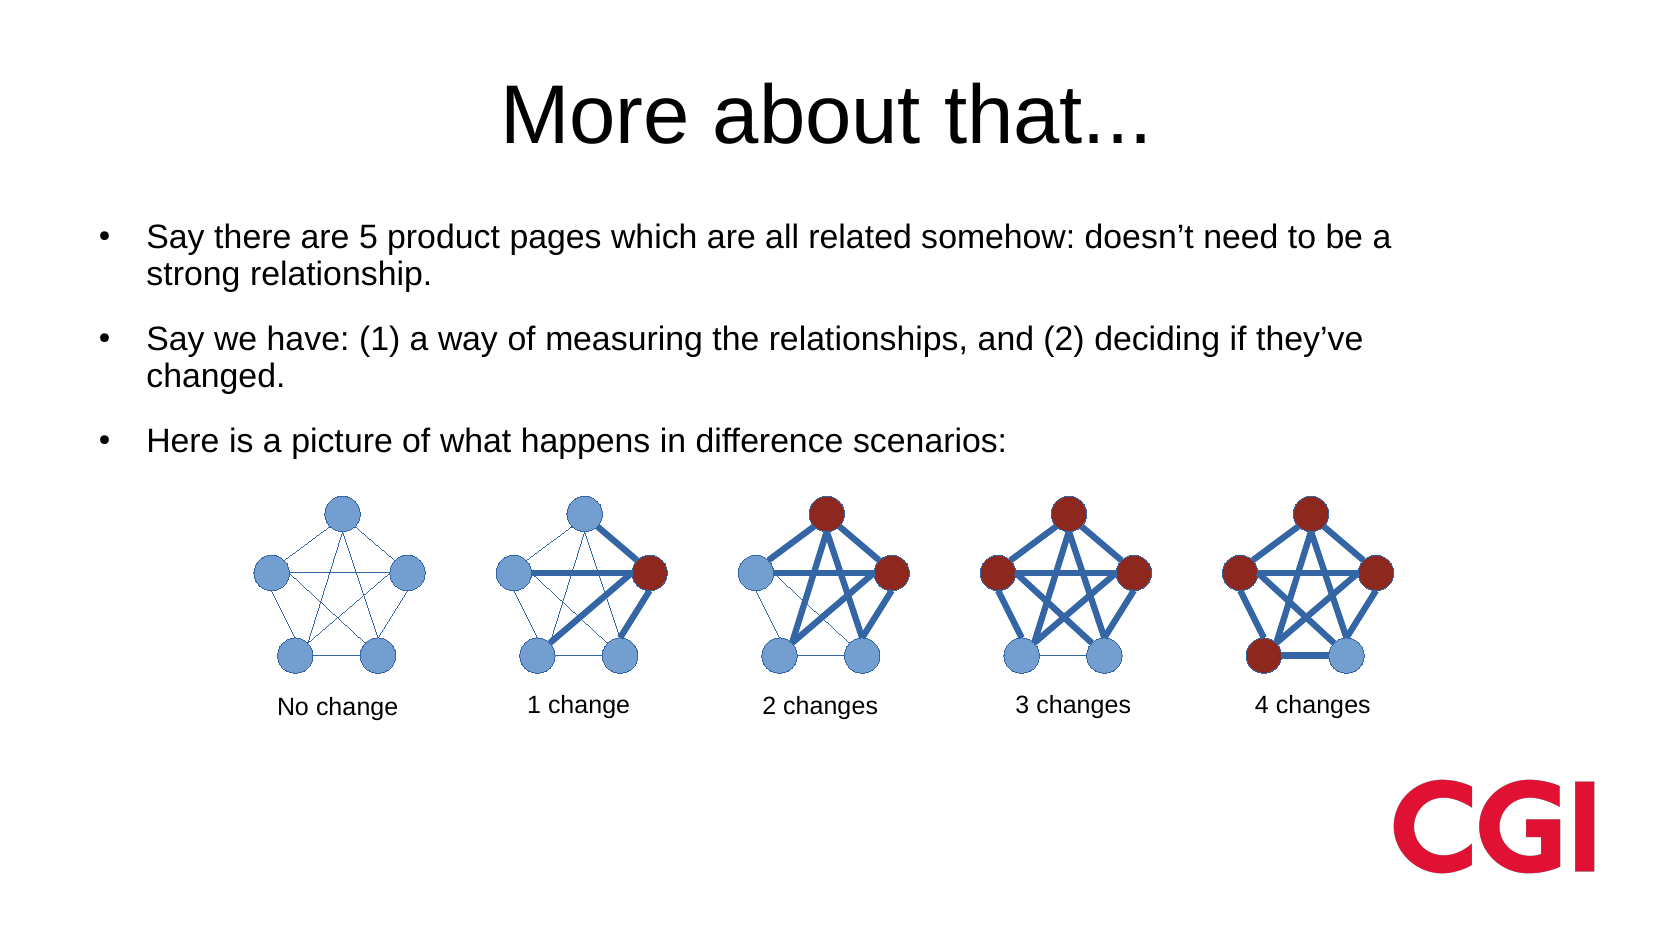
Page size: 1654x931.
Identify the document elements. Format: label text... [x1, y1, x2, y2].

text_box 1 change [512, 683, 646, 727]
text_box [253, 555, 290, 591]
text_box [1358, 555, 1394, 591]
text_box [360, 637, 396, 674]
text_box [602, 638, 638, 674]
text_box [277, 637, 313, 674]
text_box [761, 637, 798, 674]
text_box [1246, 638, 1282, 674]
text_box 3 changes [1000, 683, 1147, 727]
text_box [1222, 555, 1258, 591]
text_box [496, 555, 532, 591]
text_box [1116, 555, 1152, 591]
text_box [389, 555, 426, 591]
text_box [809, 496, 845, 532]
text_box [980, 555, 1016, 591]
picture [1393, 779, 1595, 874]
text_box [324, 496, 361, 532]
text_box [844, 638, 880, 674]
title More about that... [82, 37, 1571, 193]
text_box [738, 555, 774, 591]
text_box [1003, 638, 1040, 674]
text_box 2 changes [747, 684, 894, 728]
text_box [1051, 496, 1087, 532]
text_box [1329, 638, 1365, 674]
text_box [519, 637, 556, 674]
text_box 4 changes [1240, 683, 1386, 727]
text_box [566, 496, 603, 532]
text_box [874, 555, 910, 591]
text_box [1086, 638, 1123, 674]
text_box No change [262, 685, 414, 728]
text_box [632, 555, 668, 591]
list Say there are 5 product pages which are all related somehow: doesn’t need to be a strong relationship. Say we have: (1) a way of measuring the relationships, and (2) deciding if they’ve changed. Here is a picture of what happens in difference scenarios: [82, 217, 1430, 461]
text_box [1293, 496, 1329, 532]
